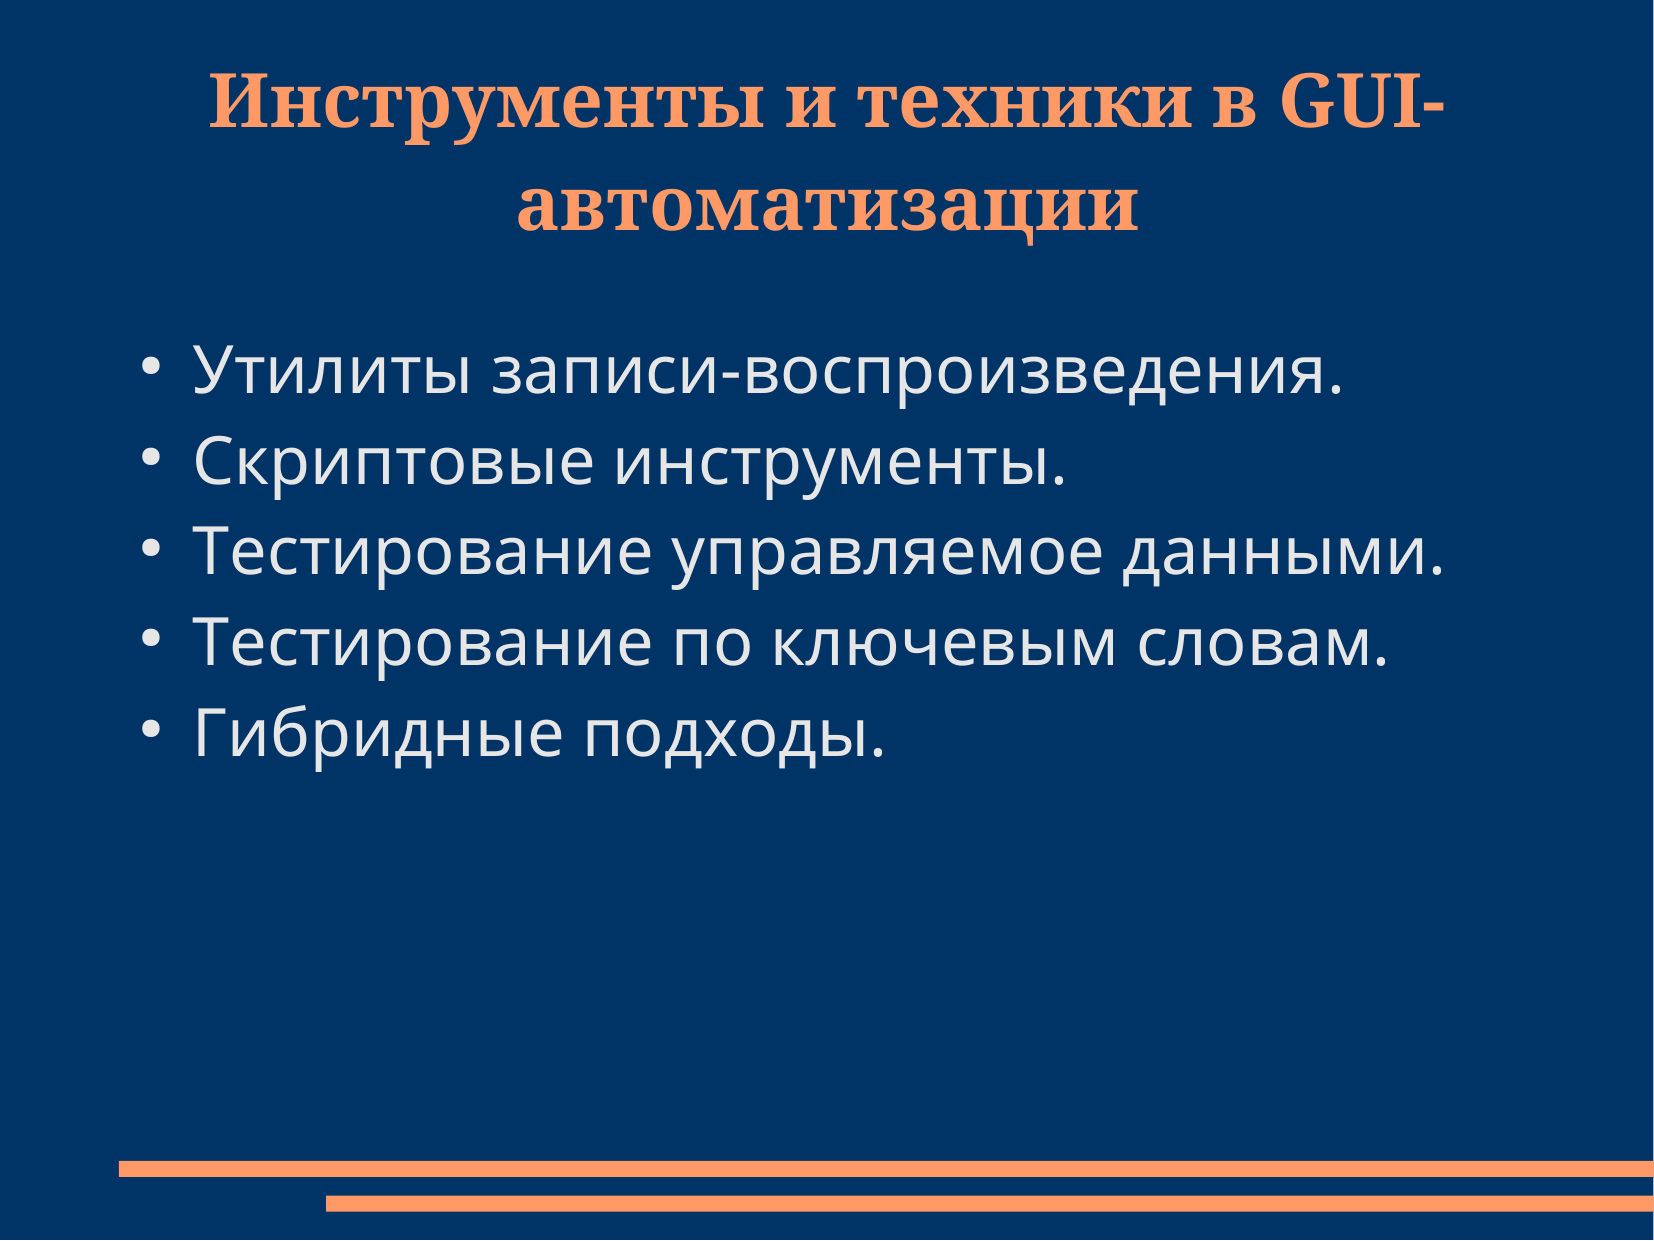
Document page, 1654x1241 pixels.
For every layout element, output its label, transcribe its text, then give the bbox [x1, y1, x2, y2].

title Инструменты и техники в GUI-автоматизации [121, 46, 1534, 254]
list Утилиты записи-воспроизведения. Скриптовые инструменты. Тестирование управляемое данными. Тестирование по ключевым словам. Гибридные подходы. [121, 322, 1561, 1141]
